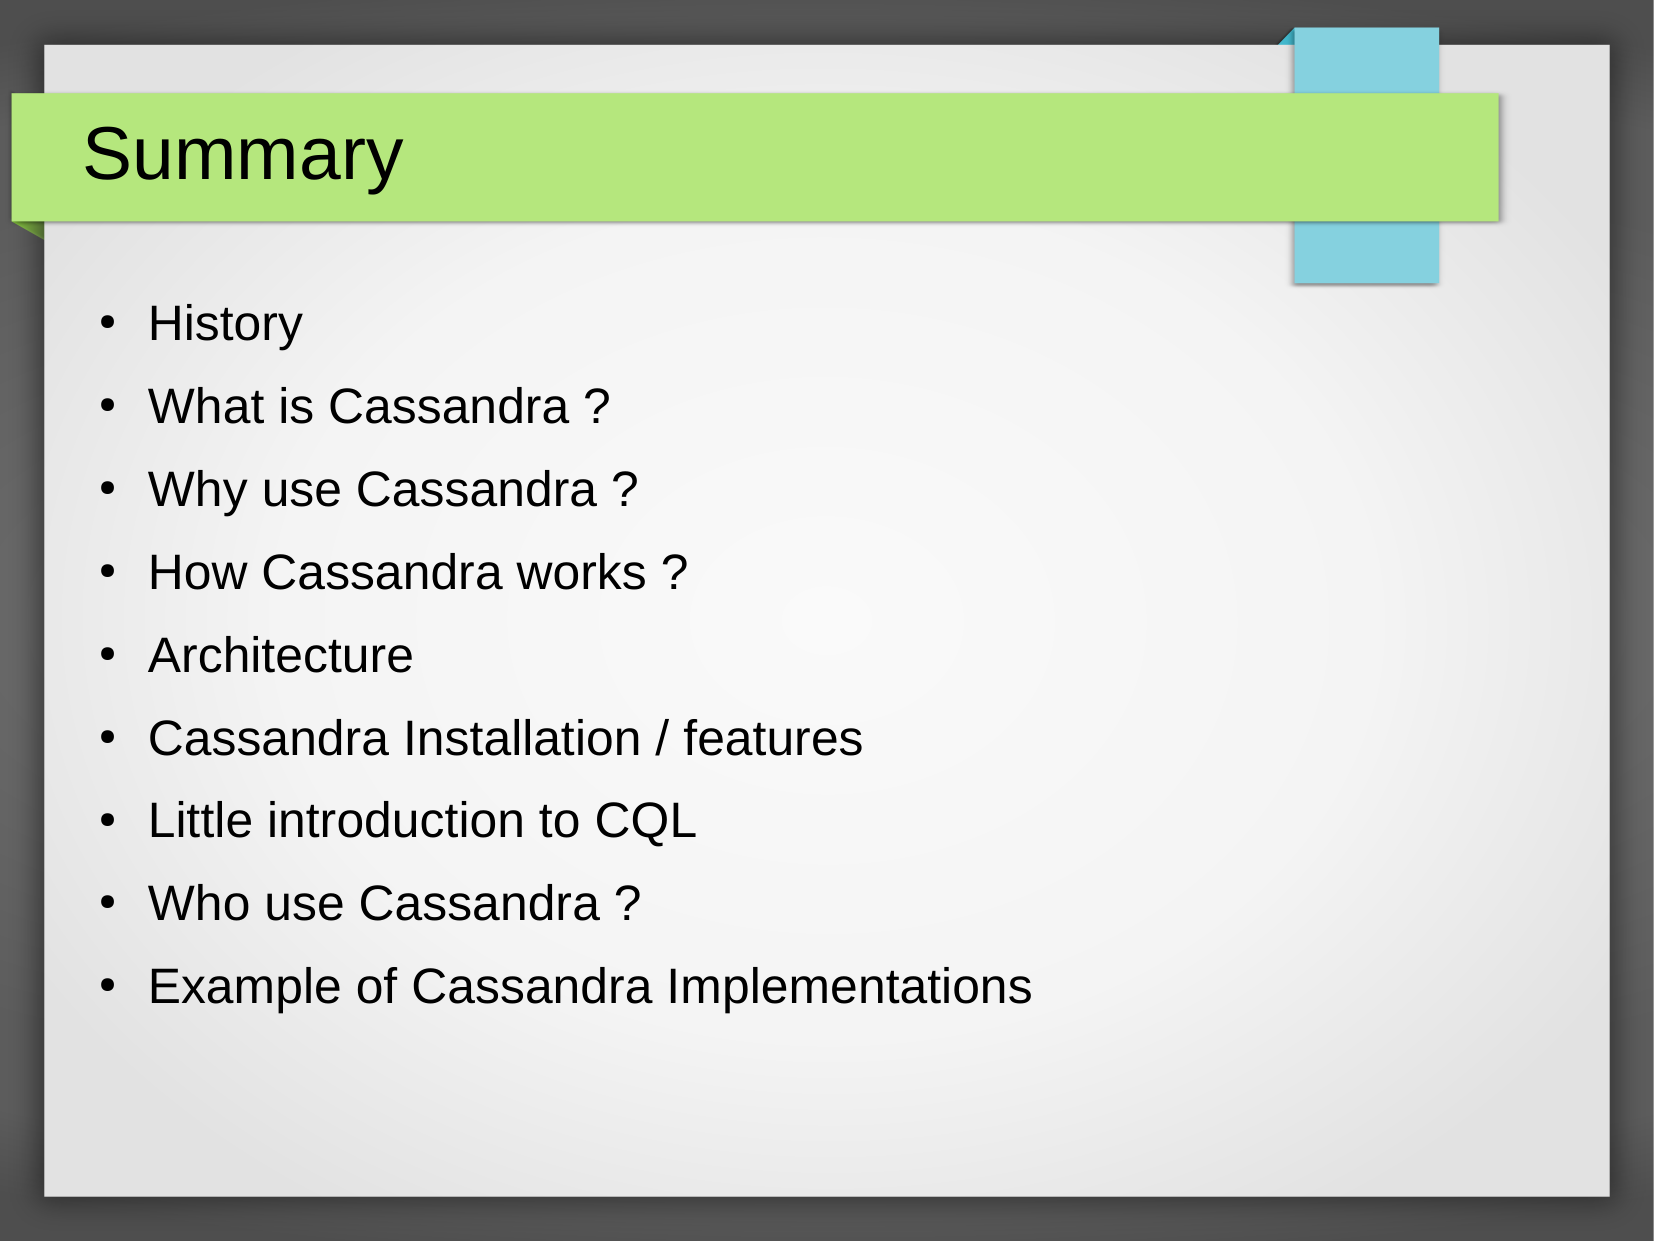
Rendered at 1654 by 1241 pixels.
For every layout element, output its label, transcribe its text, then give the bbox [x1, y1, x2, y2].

title Summary [82, 94, 1264, 213]
picture [0, 0, 1654, 1241]
list History What is Cassandra ? Why use Cassandra ? How Cassandra works ? Architecture Cassandra Installation / features Little introduction to CQL Who use Cassandra ? Example of Cassandra Implementations [82, 295, 1571, 1015]
